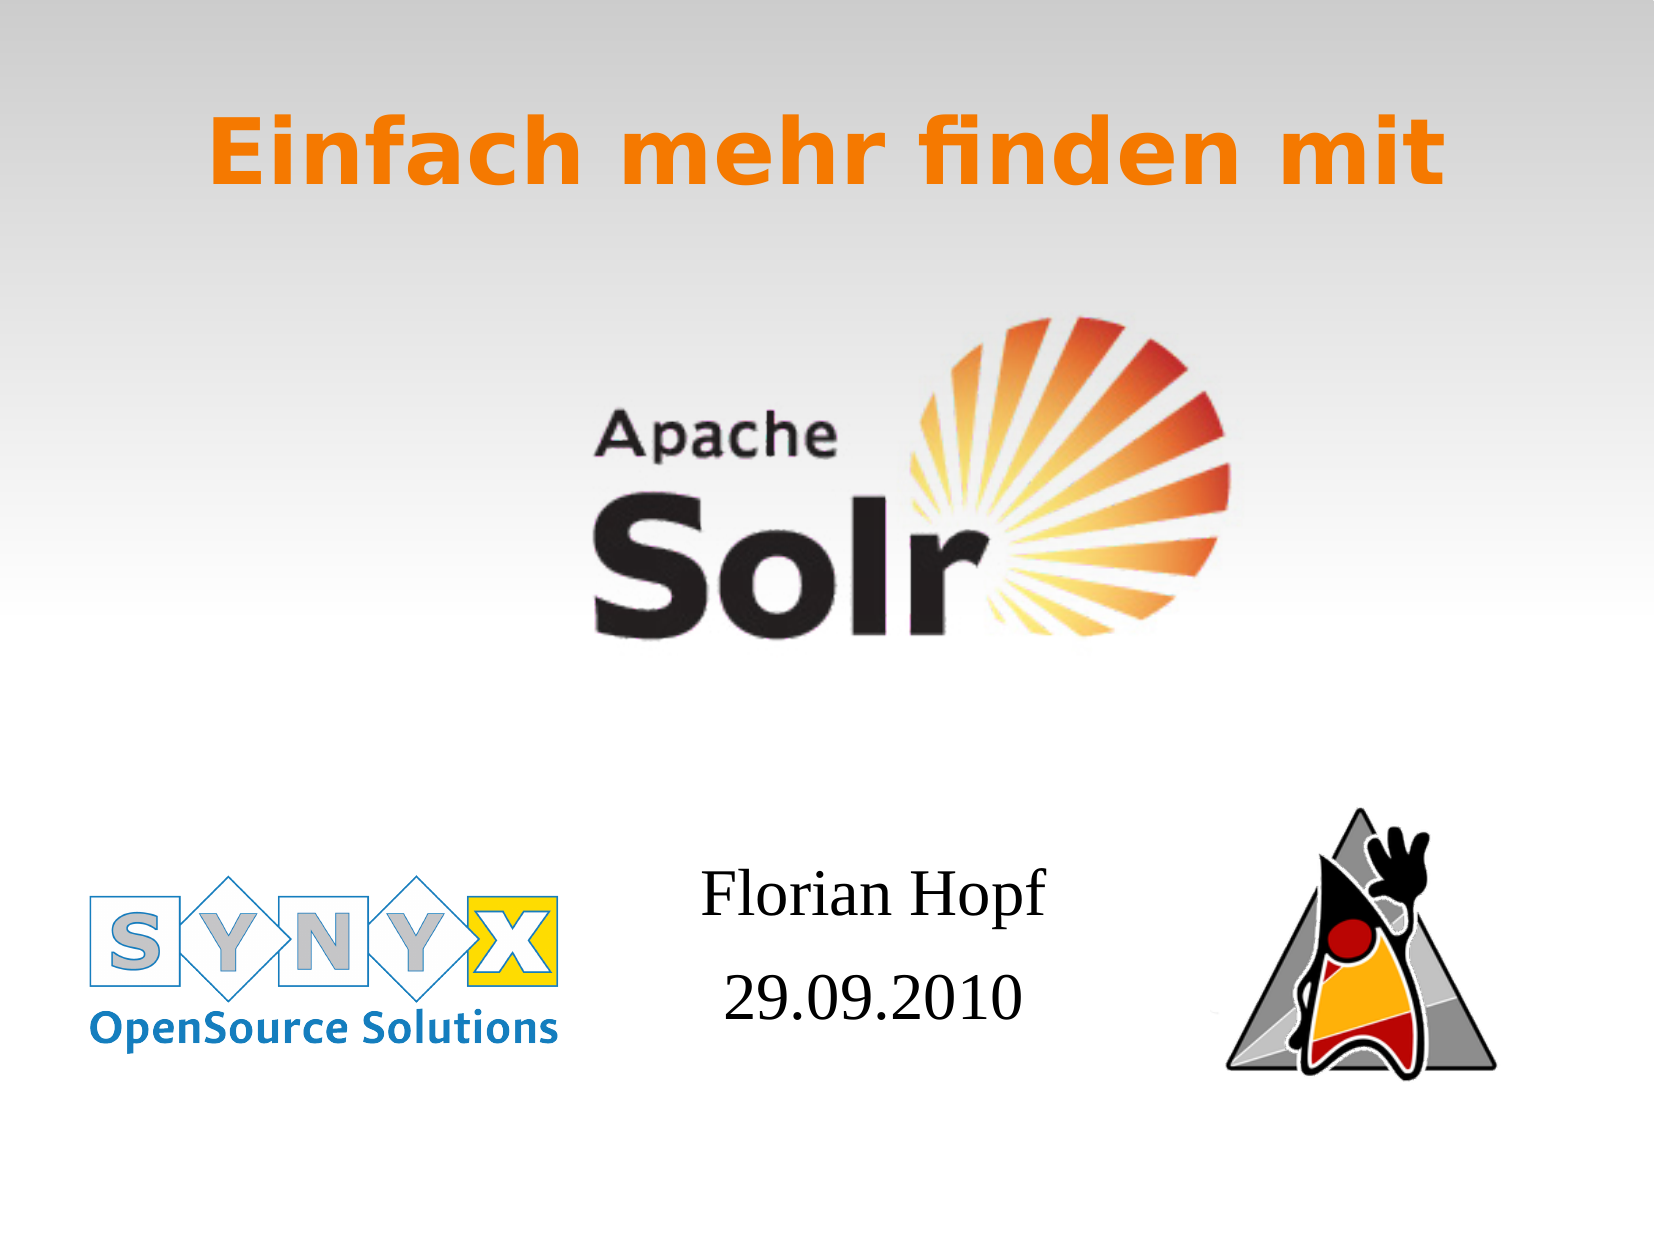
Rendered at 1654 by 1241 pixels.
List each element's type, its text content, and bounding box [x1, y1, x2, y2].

picture [1210, 797, 1506, 1093]
list Florian Hopf 29.09.2010 [620, 856, 1111, 1048]
title Einfach mehr finden mit [82, 49, 1571, 257]
picture [88, 875, 562, 1063]
picture [528, 267, 1297, 691]
